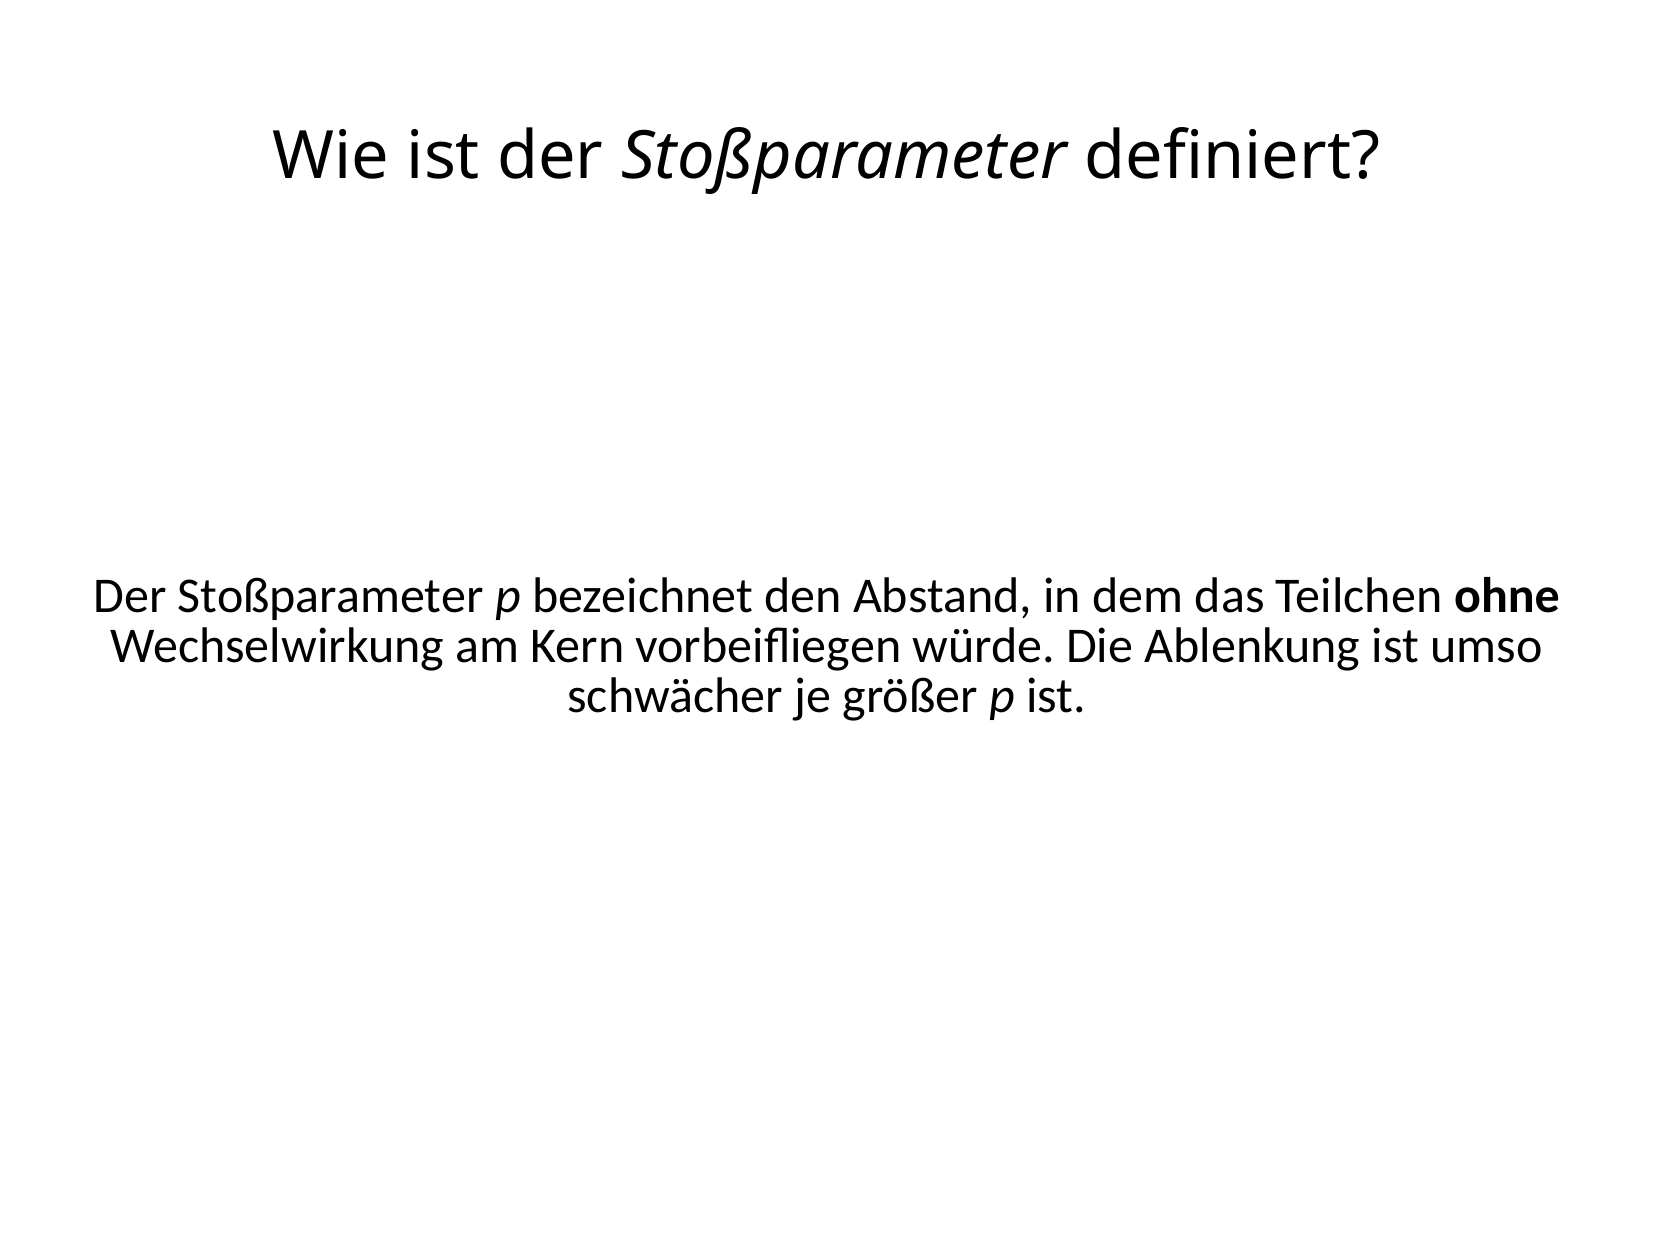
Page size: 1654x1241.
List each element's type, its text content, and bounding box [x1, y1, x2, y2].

title Wie ist der Stoßparameter definiert? [82, 49, 1571, 257]
subtitle Der Stoßparameter p bezeichnet den Abstand, in dem das Teilchen ohne Wechselwirkung am Kern vorbeifliegen würde. Die Ablenkung ist umso schwächer je größer p ist. [82, 290, 1571, 1010]
